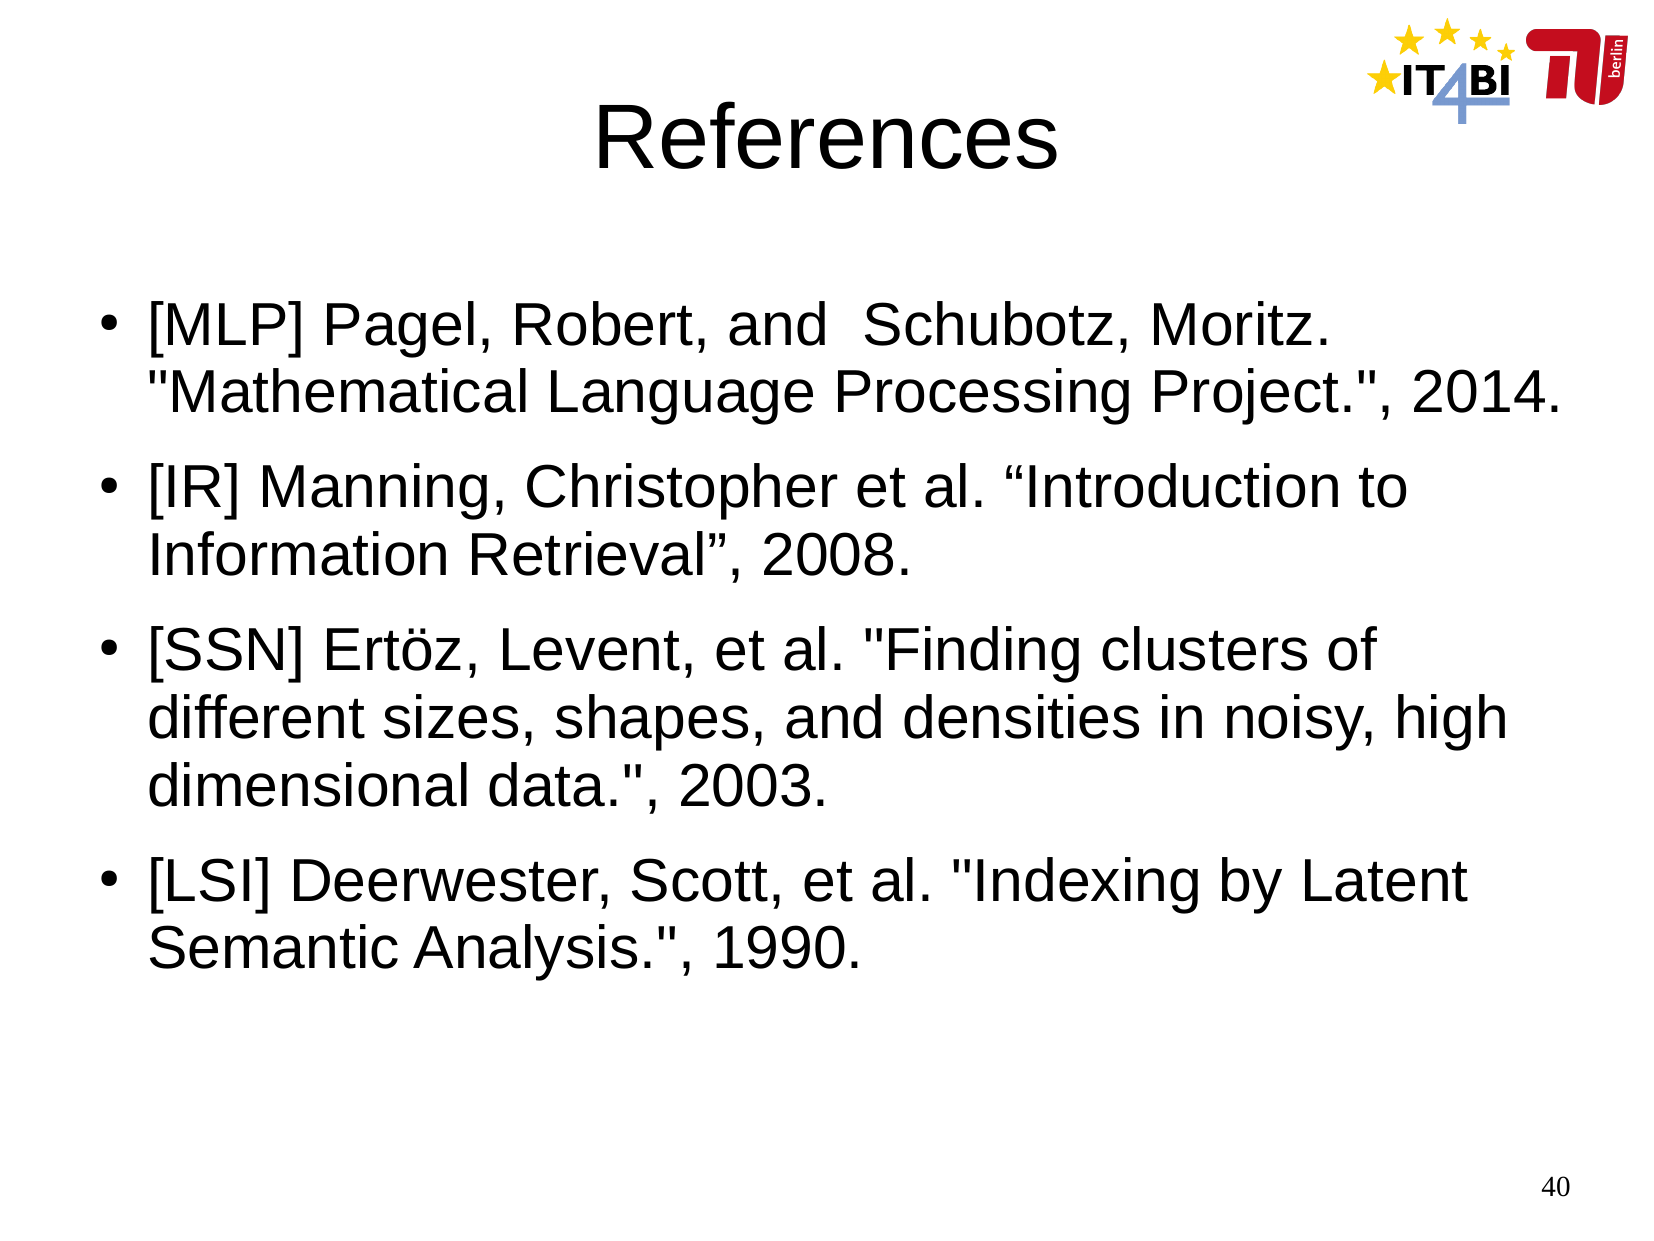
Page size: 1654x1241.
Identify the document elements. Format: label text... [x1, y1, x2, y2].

picture [1367, 18, 1515, 49]
list [MLP] Pagel, Robert, and Schubotz, Moritz. "Mathematical Language Processing Project.", 2014. [IR] Manning, Christopher et al. “Introduction to Information Retrieval”, 2008. [SSN] Ertöz, Levent, et al. "Finding clusters of different sizes, shapes, and densities in noisy, high dimensional data.", 2003. [LSI] Deerwester, Scott, et al. "Indexing by Latent Semantic Analysis.", 1990. [82, 290, 1571, 1010]
picture [1526, 29, 1628, 105]
title References [82, 49, 1571, 226]
